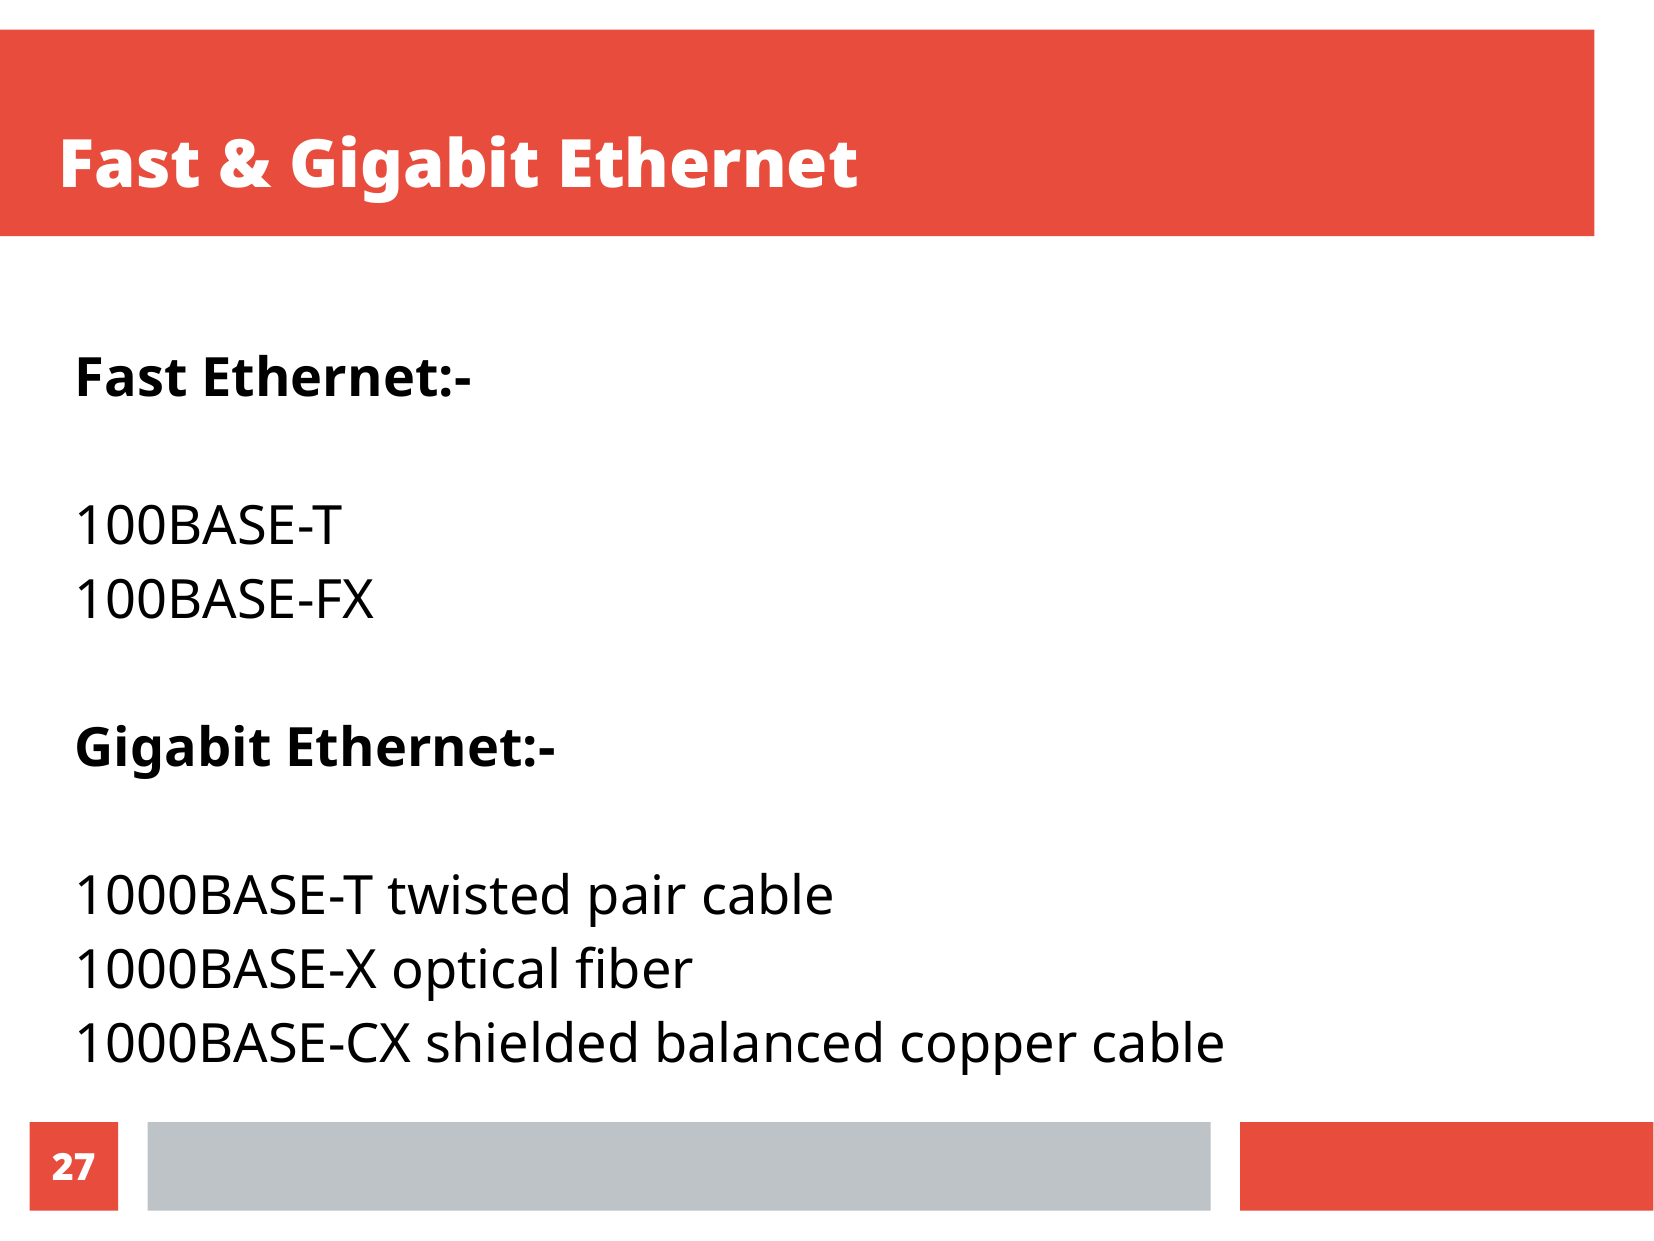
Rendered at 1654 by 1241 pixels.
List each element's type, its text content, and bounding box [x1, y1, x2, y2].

text_box Fast Ethernet:- 100BASE-T 100BASE-FX Gigabit Ethernet:- 1000BASE-T twisted pair cable 1000BASE-X optical fiber 1000BASE-CX shielded balanced copper cable [59, 330, 1581, 1029]
title Fast & Gigabit Ethernet [59, 59, 1595, 207]
